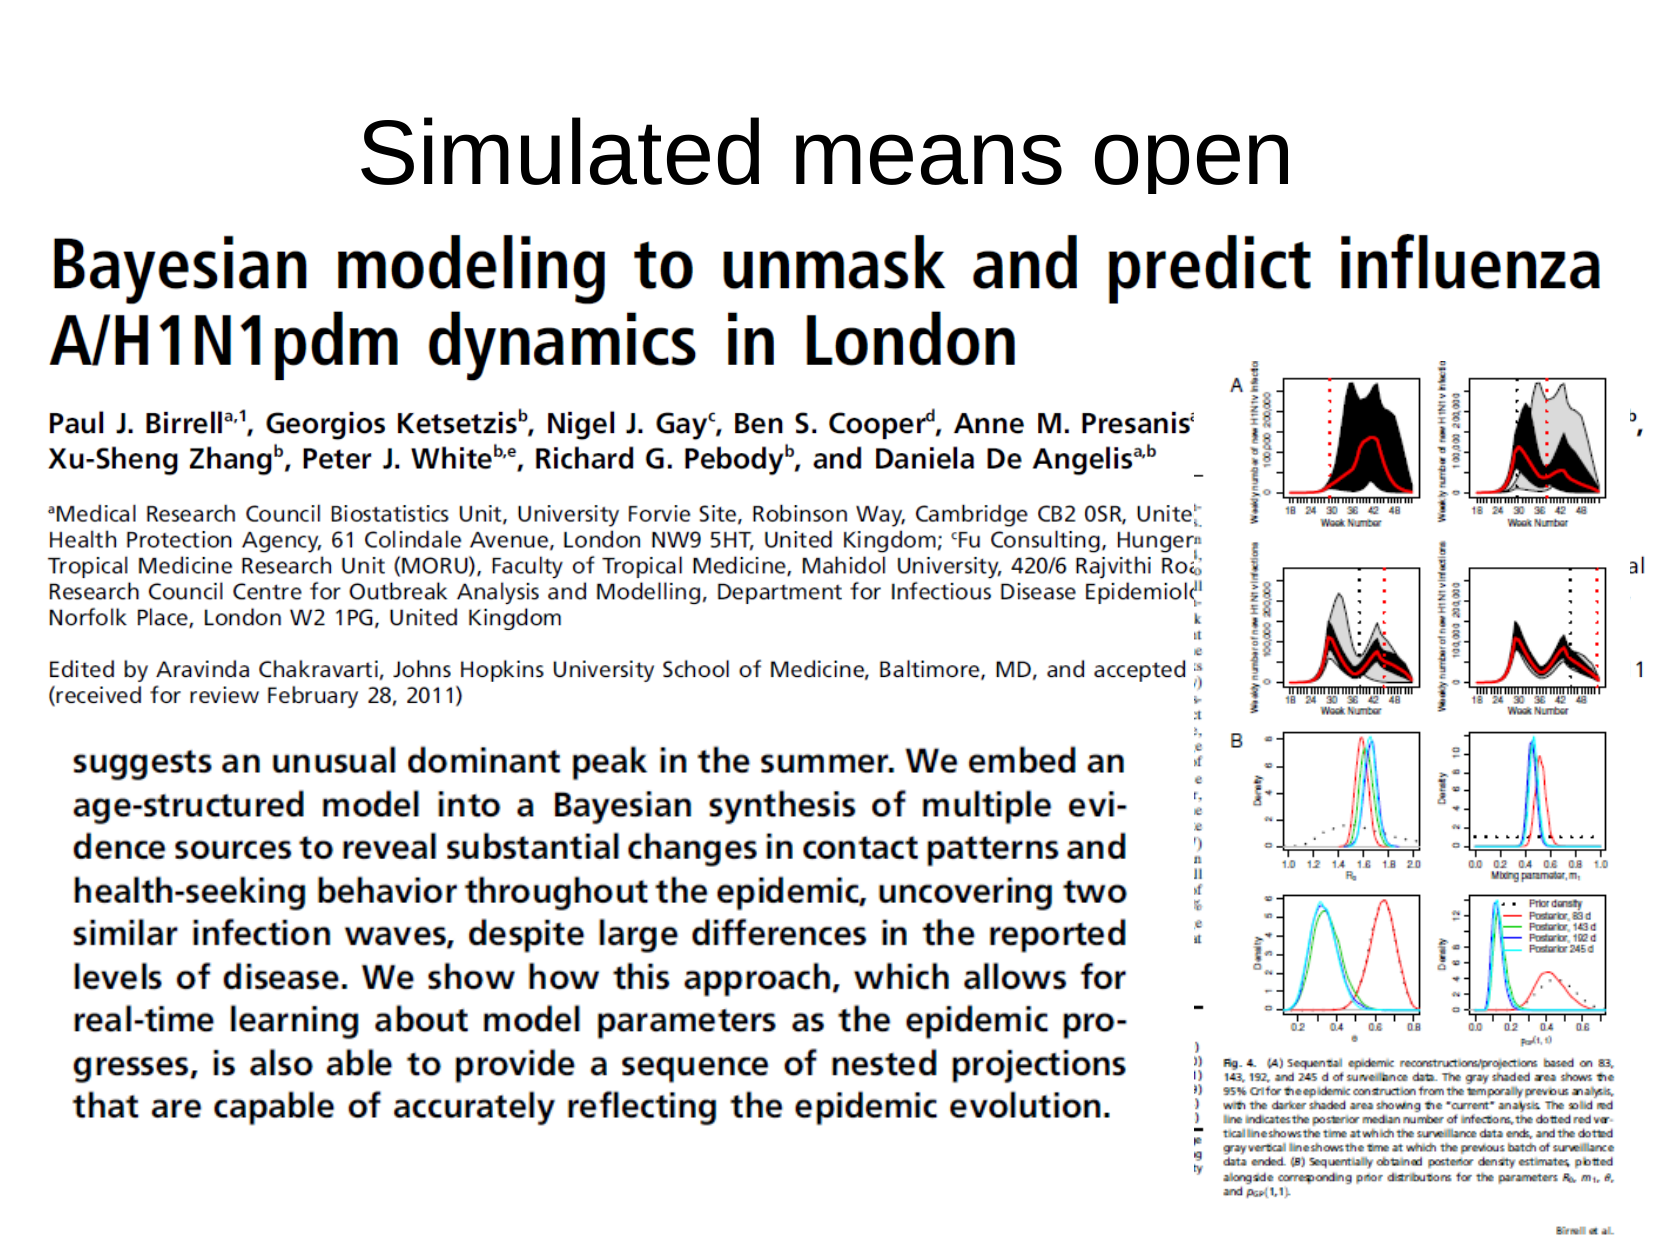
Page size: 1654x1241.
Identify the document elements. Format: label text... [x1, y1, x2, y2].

picture [35, 194, 1654, 1241]
title Simulated means open [82, 49, 1571, 194]
picture [18, 743, 1146, 1146]
